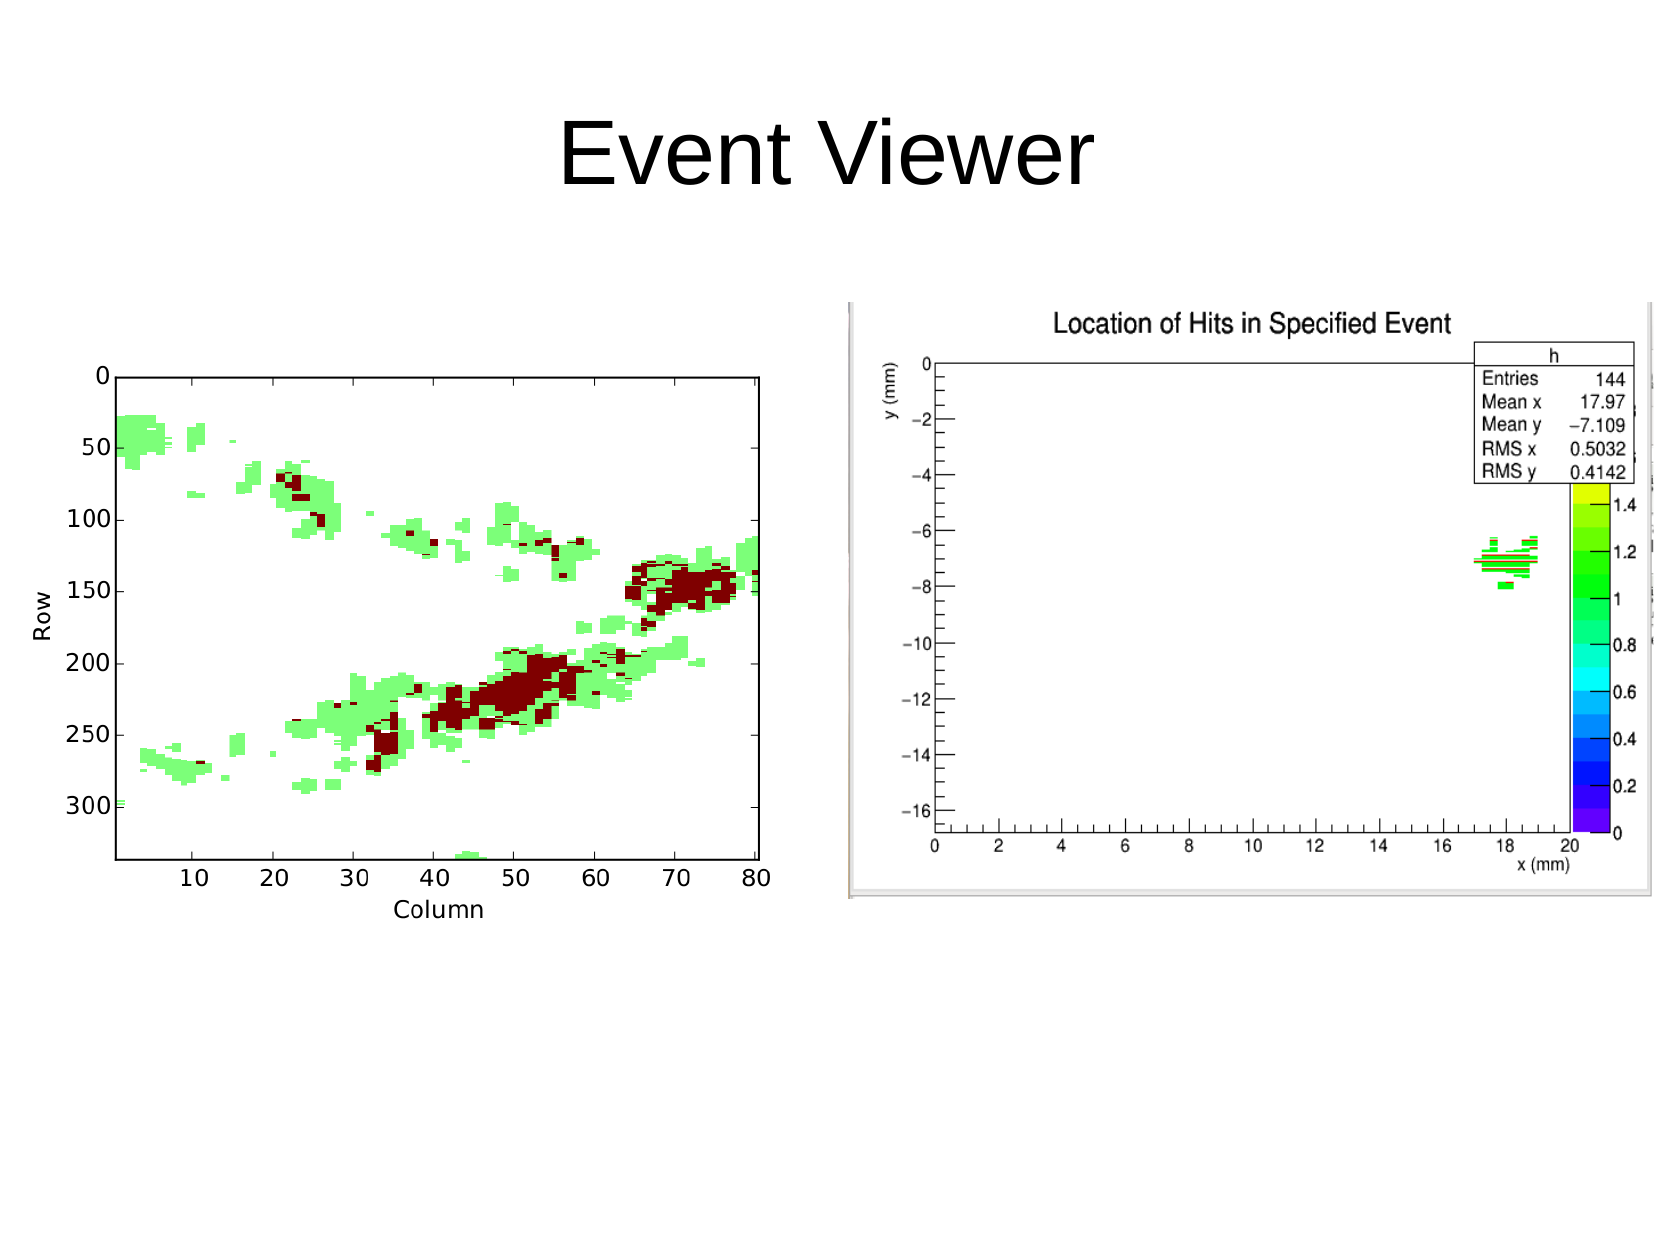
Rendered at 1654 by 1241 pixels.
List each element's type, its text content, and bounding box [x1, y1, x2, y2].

picture [0, 360, 781, 928]
title Event Viewer [82, 49, 1571, 257]
picture [848, 302, 1654, 899]
